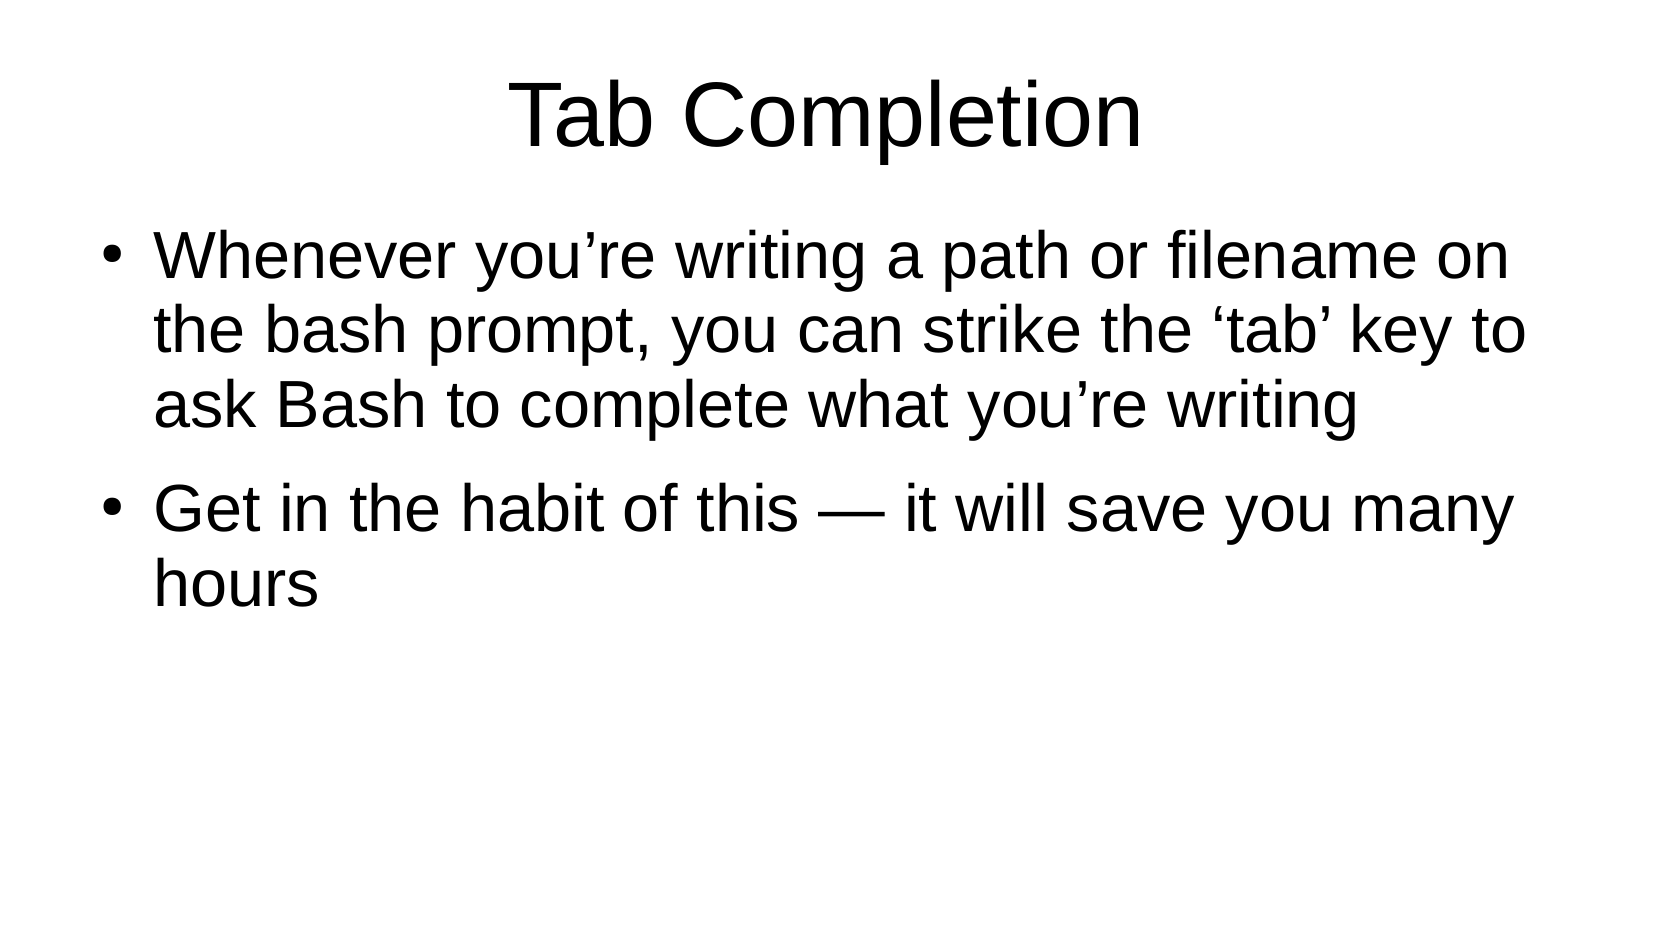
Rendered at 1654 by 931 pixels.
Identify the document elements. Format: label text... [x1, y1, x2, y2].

list Whenever you’re writing a path or filename on the bash prompt, you can strike the ‘tab’ key to ask Bash to complete what you’re writing Get in the habit of this — it will save you many hours [82, 217, 1571, 758]
title Tab Completion [82, 37, 1571, 193]
